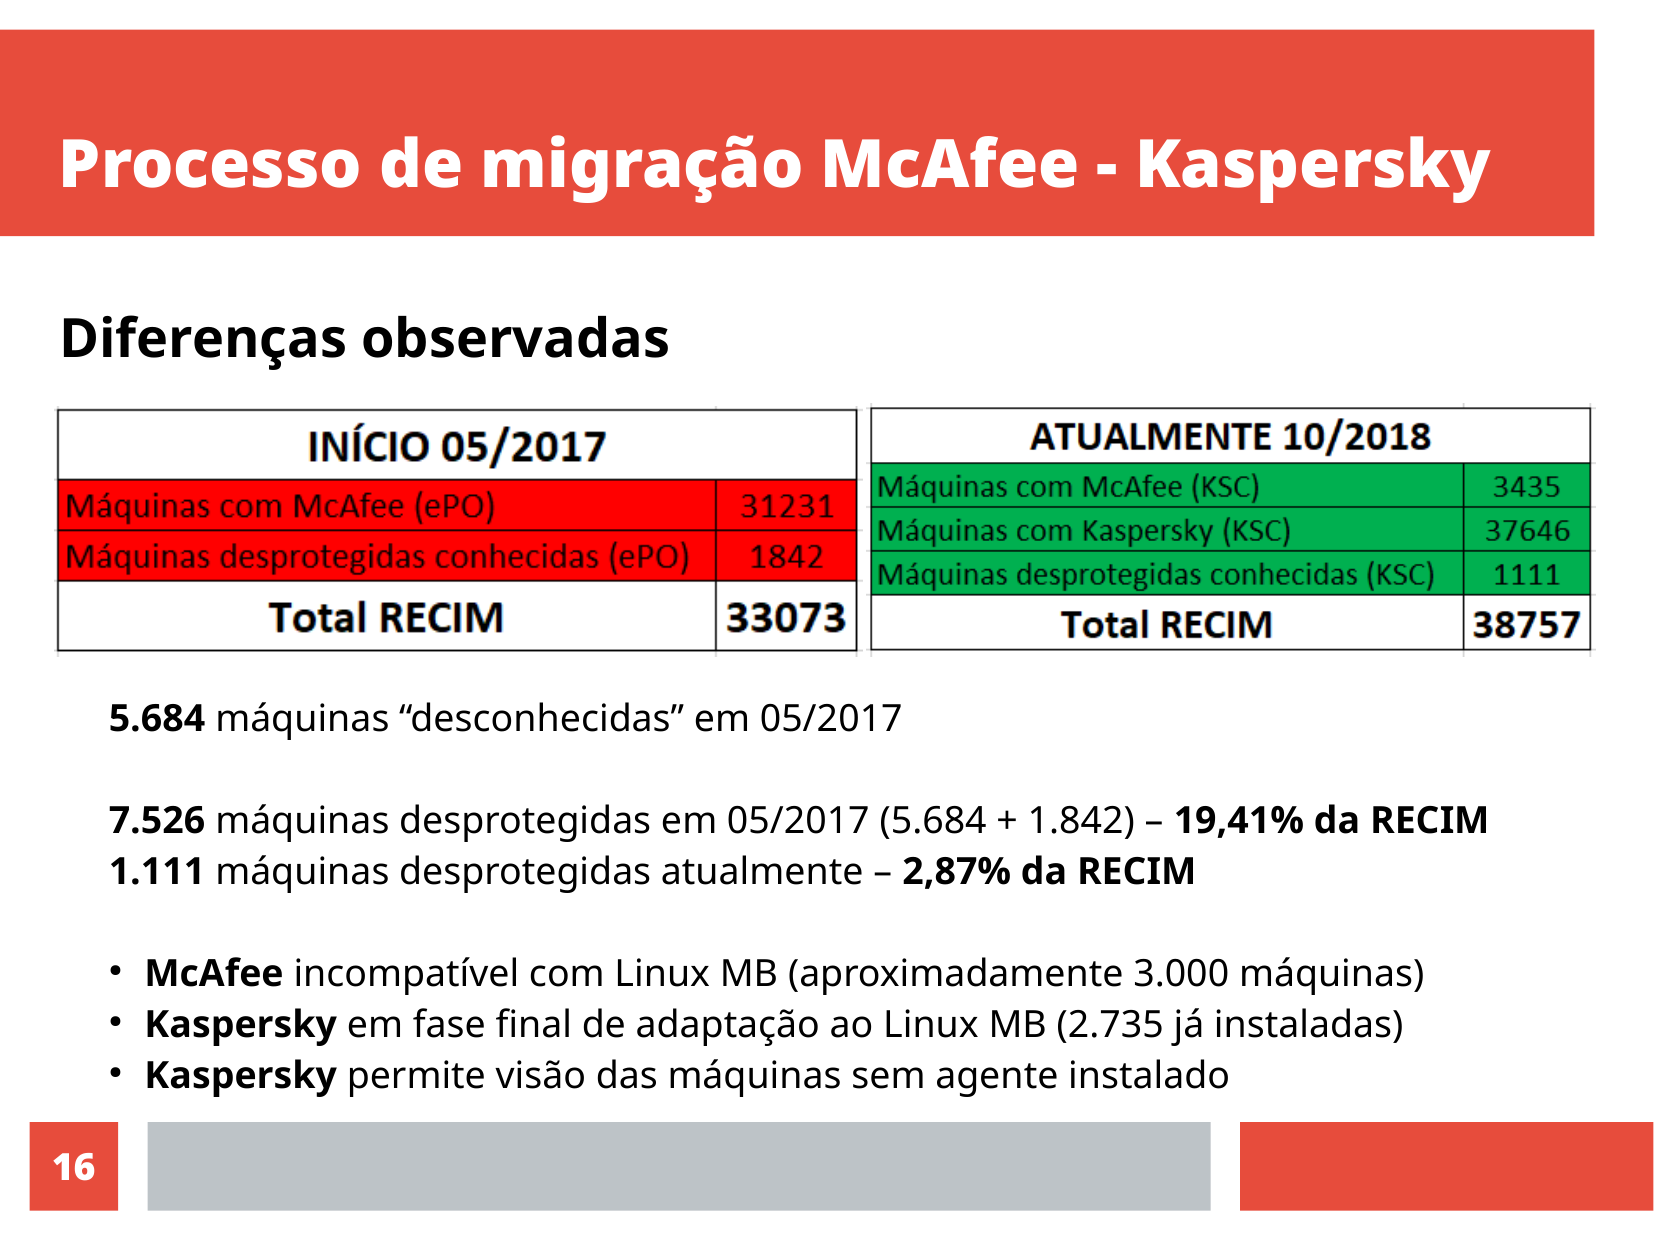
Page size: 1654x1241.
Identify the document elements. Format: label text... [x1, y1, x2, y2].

text_box 5.684 máquinas “desconhecidas” em 05/2017 7.526 máquinas desprotegidas em 05/2017 (5.684 + 1.842) – 19,41% da RECIM 1.111 máquinas desprotegidas atualmente – 2,87% da RECIM McAfee incompatível com Linux MB (aproximadamente 3.000 máquinas) Kaspersky em fase final de adaptação ao Linux MB (2.735 já instaladas) Kaspersky permite visão das máquinas sem agente instalado [94, 683, 1585, 1077]
text_box Diferenças observadas [44, 291, 612, 375]
picture [866, 403, 1596, 657]
picture [54, 406, 863, 657]
title Processo de migração McAfee - Kaspersky [59, 59, 1595, 207]
